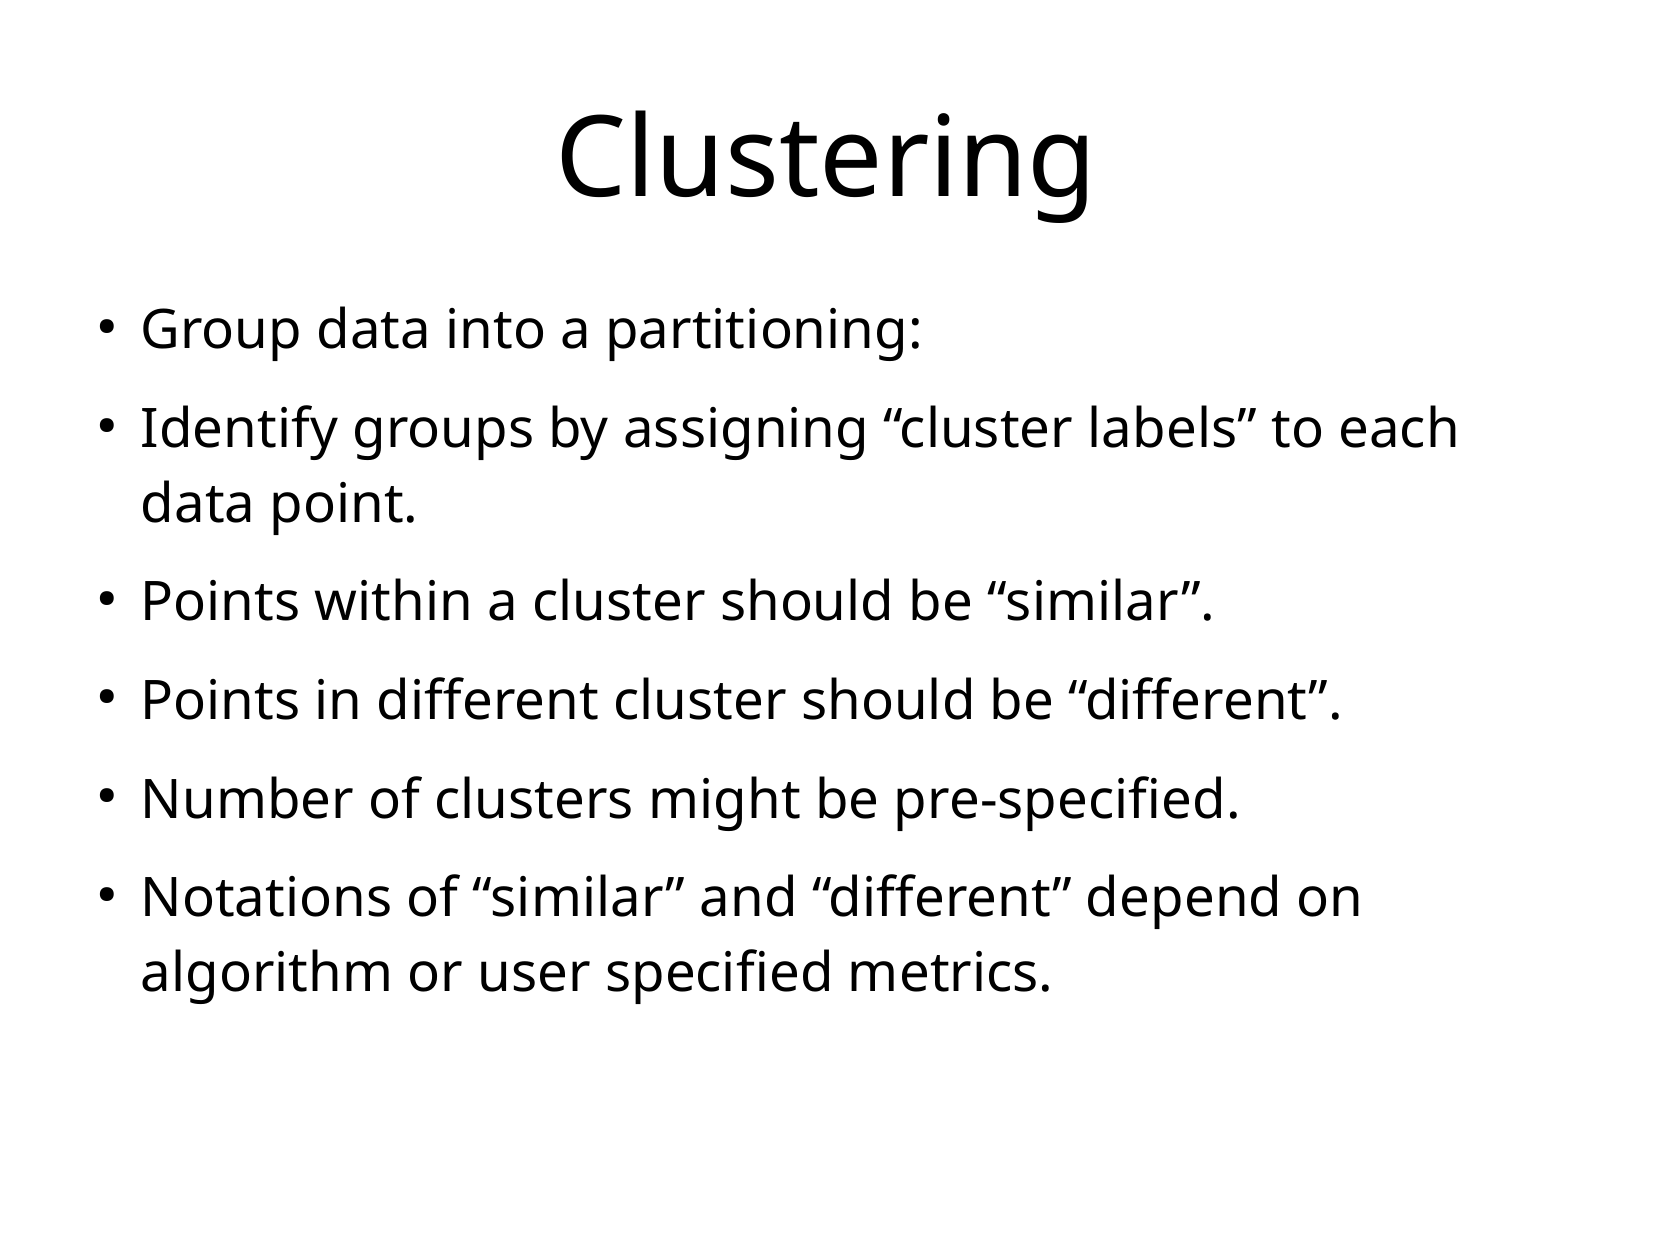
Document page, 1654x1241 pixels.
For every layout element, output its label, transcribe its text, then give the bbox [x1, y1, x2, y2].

title Clustering [82, 49, 1571, 257]
list Group data into a partitioning: Identify groups by assigning “cluster labels” to each data point. Points within a cluster should be “similar”. Points in different cluster should be “different”. Number of clusters might be pre-specified. Notations of “similar” and “different” depend on algorithm or user specified metrics. [82, 290, 1571, 1010]
